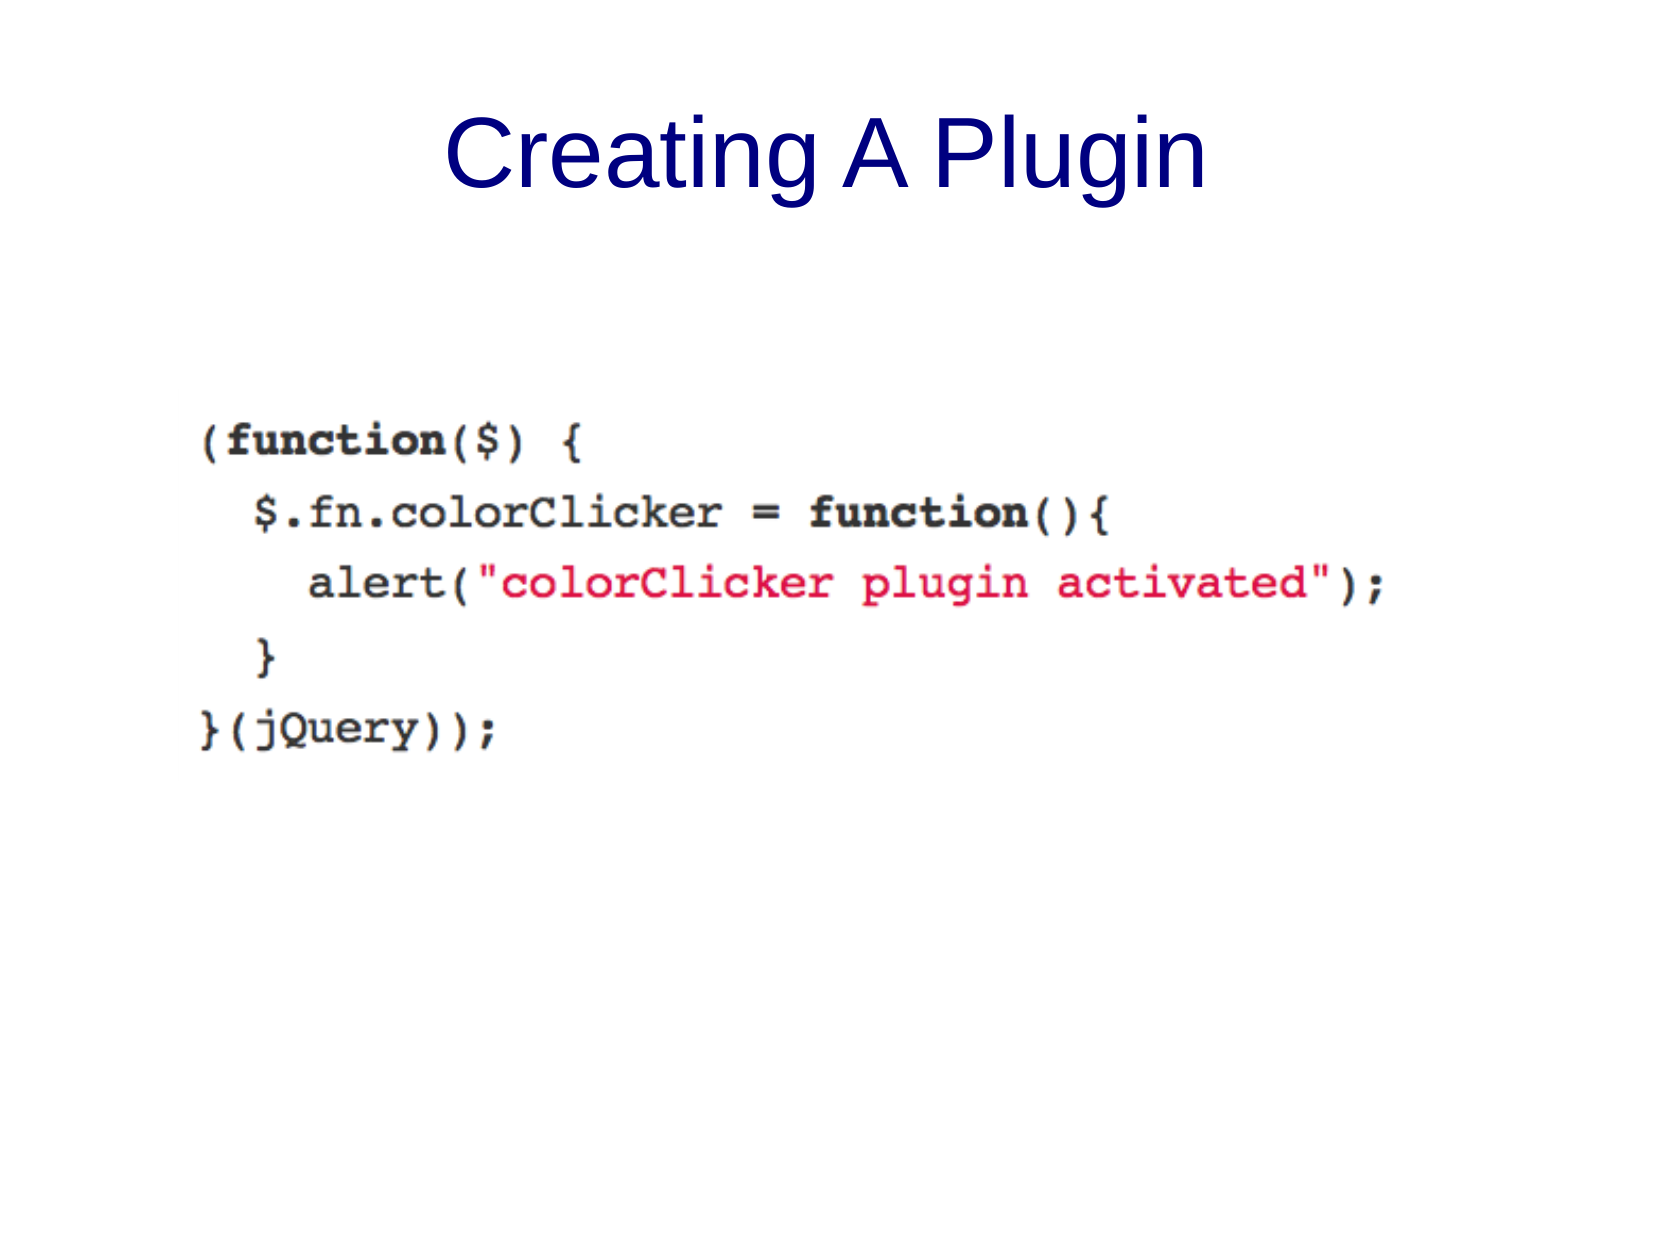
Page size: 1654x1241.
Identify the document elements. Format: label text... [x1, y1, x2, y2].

title Creating A Plugin [82, 49, 1571, 257]
picture [177, 389, 1444, 781]
